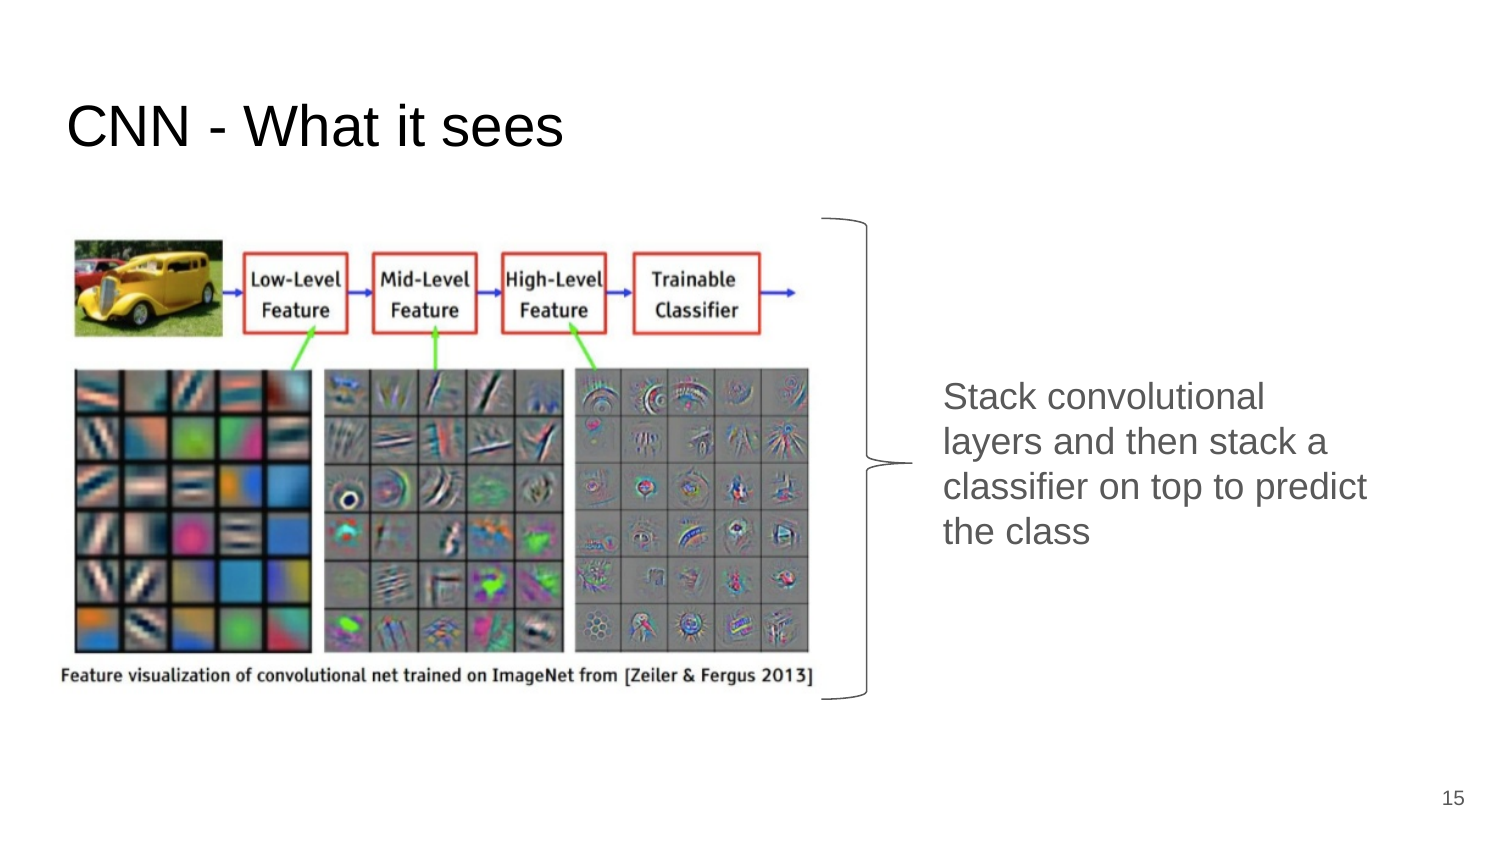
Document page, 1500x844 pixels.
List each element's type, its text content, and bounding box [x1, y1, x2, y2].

text_box Stack convolutional layers and then stack a classifier on top to predict the class [927, 356, 1383, 561]
picture [51, 166, 829, 751]
slide_number <number> [1389, 764, 1480, 830]
title CNN - What it sees [51, 72, 1449, 167]
